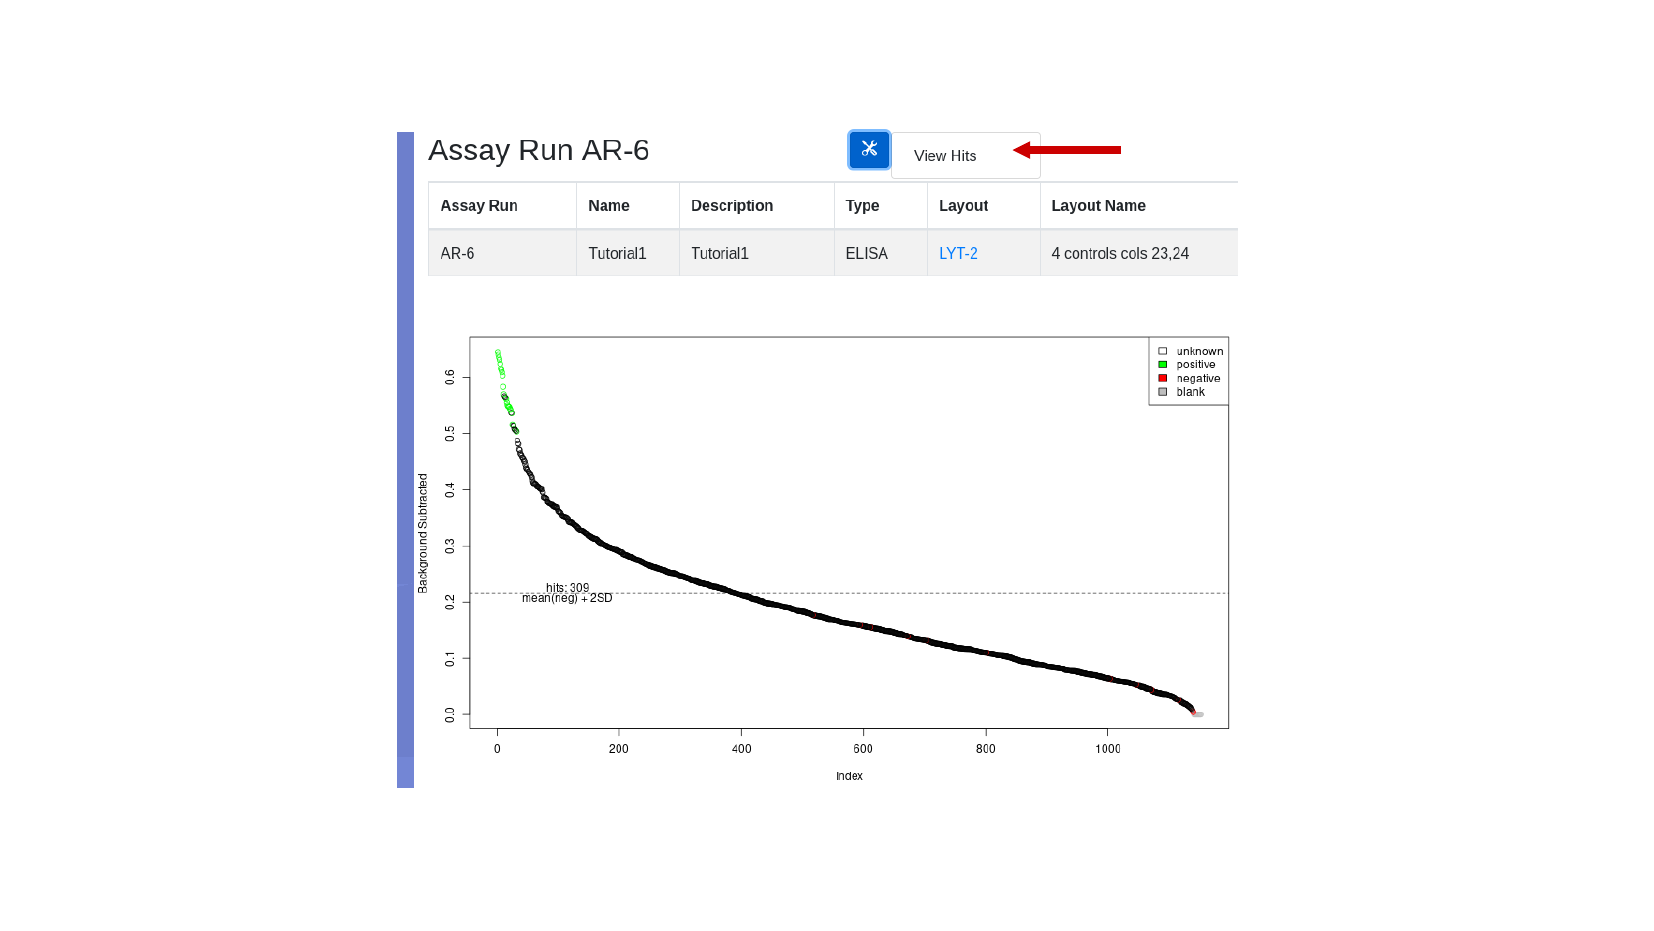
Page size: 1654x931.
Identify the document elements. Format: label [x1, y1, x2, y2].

picture [397, 125, 1238, 788]
